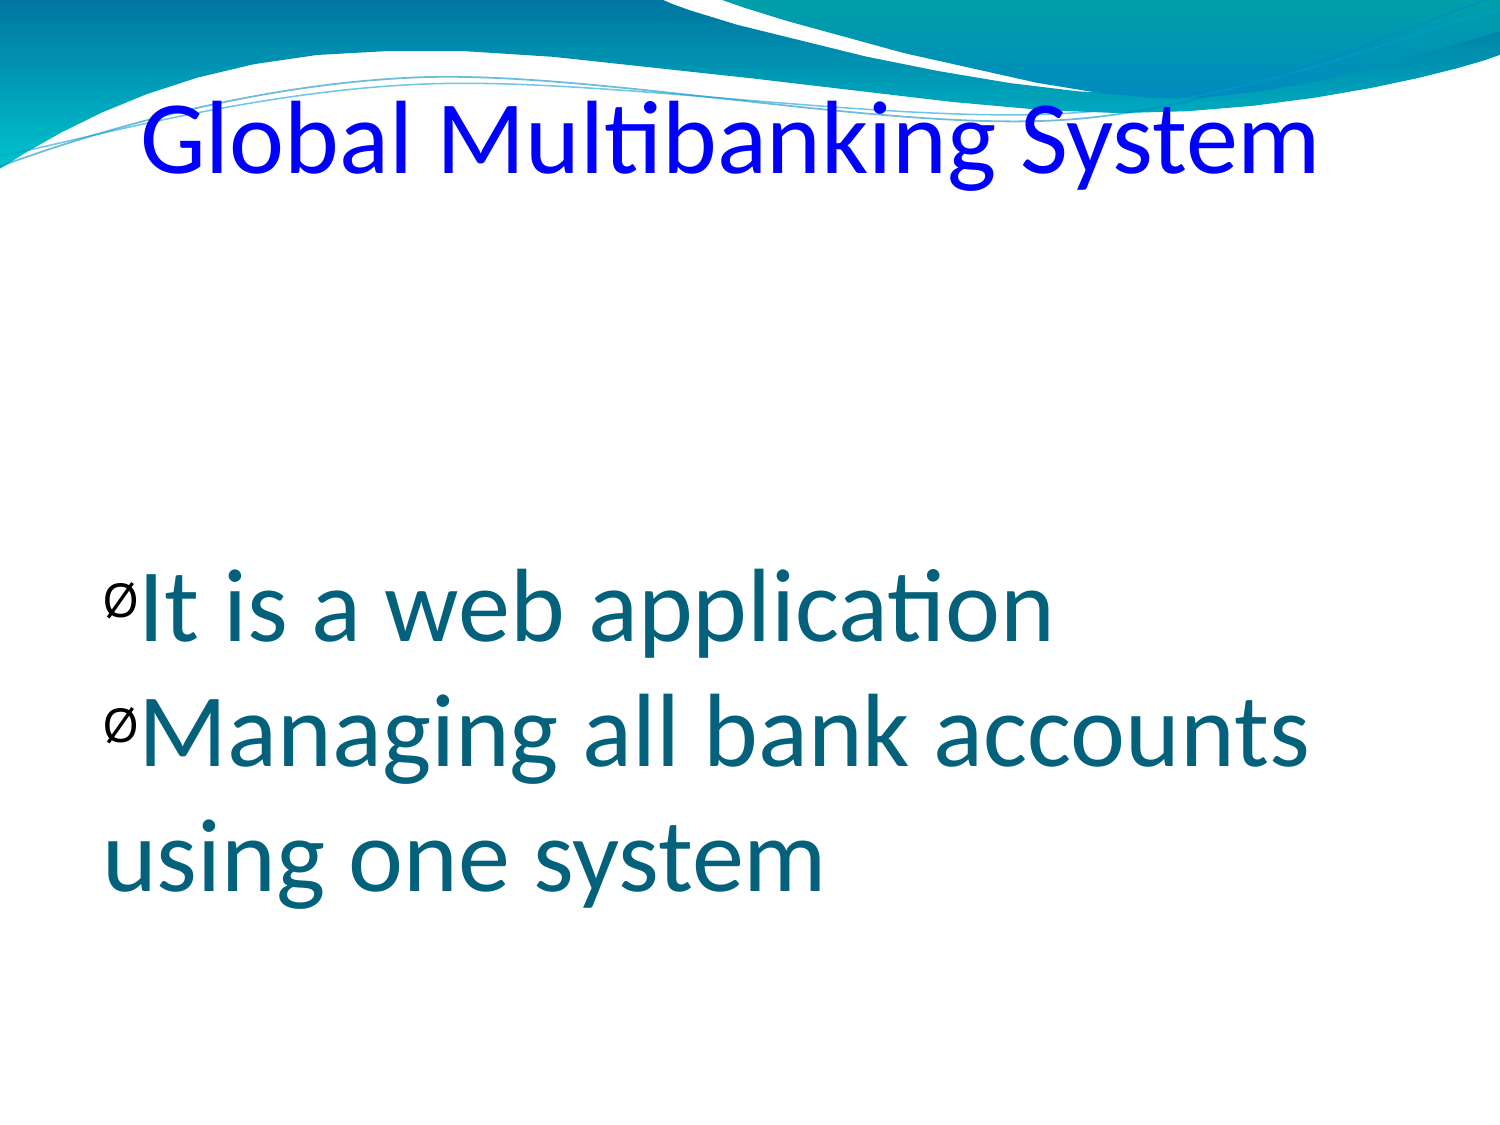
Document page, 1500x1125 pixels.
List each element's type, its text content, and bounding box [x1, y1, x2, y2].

title Global Multibanking System [87, 62, 1376, 325]
subtitle It is a web application Managing all bank accounts using one system [87, 529, 1376, 818]
